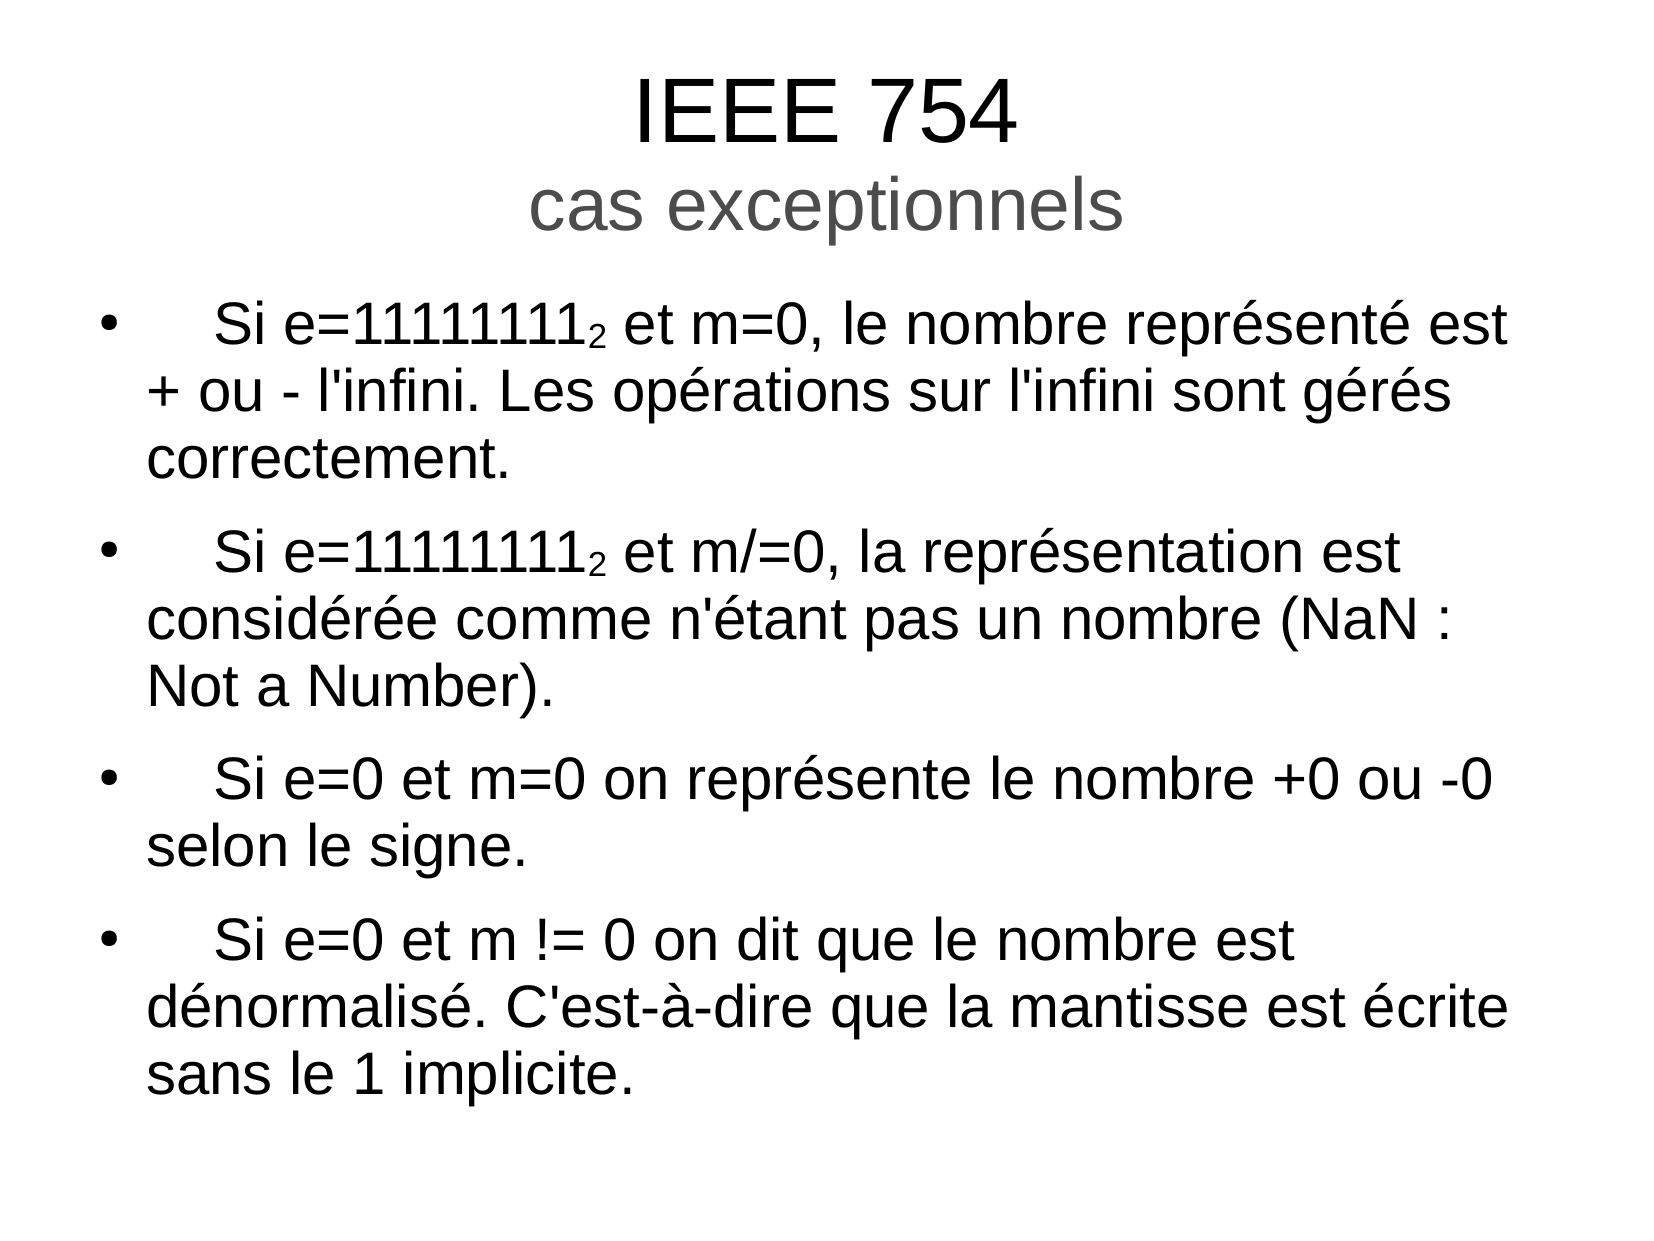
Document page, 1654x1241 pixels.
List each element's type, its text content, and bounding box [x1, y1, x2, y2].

list Si e=111111112 et m=0, le nombre représenté est + ou - l'infini. Les opérations sur l'infini sont gérés correctement. Si e=111111112 et m/=0, la représentation est considérée comme n'étant pas un nombre (NaN : Not a Number). Si e=0 et m=0 on représente le nombre +0 ou -0 selon le signe. Si e=0 et m != 0 on dit que le nombre est dénormalisé. C'est-à-dire que la mantisse est écrite sans le 1 implicite. [82, 290, 1538, 1109]
chart [776, 622, 789, 651]
title IEEE 754 cas exceptionnels [82, 56, 1571, 250]
